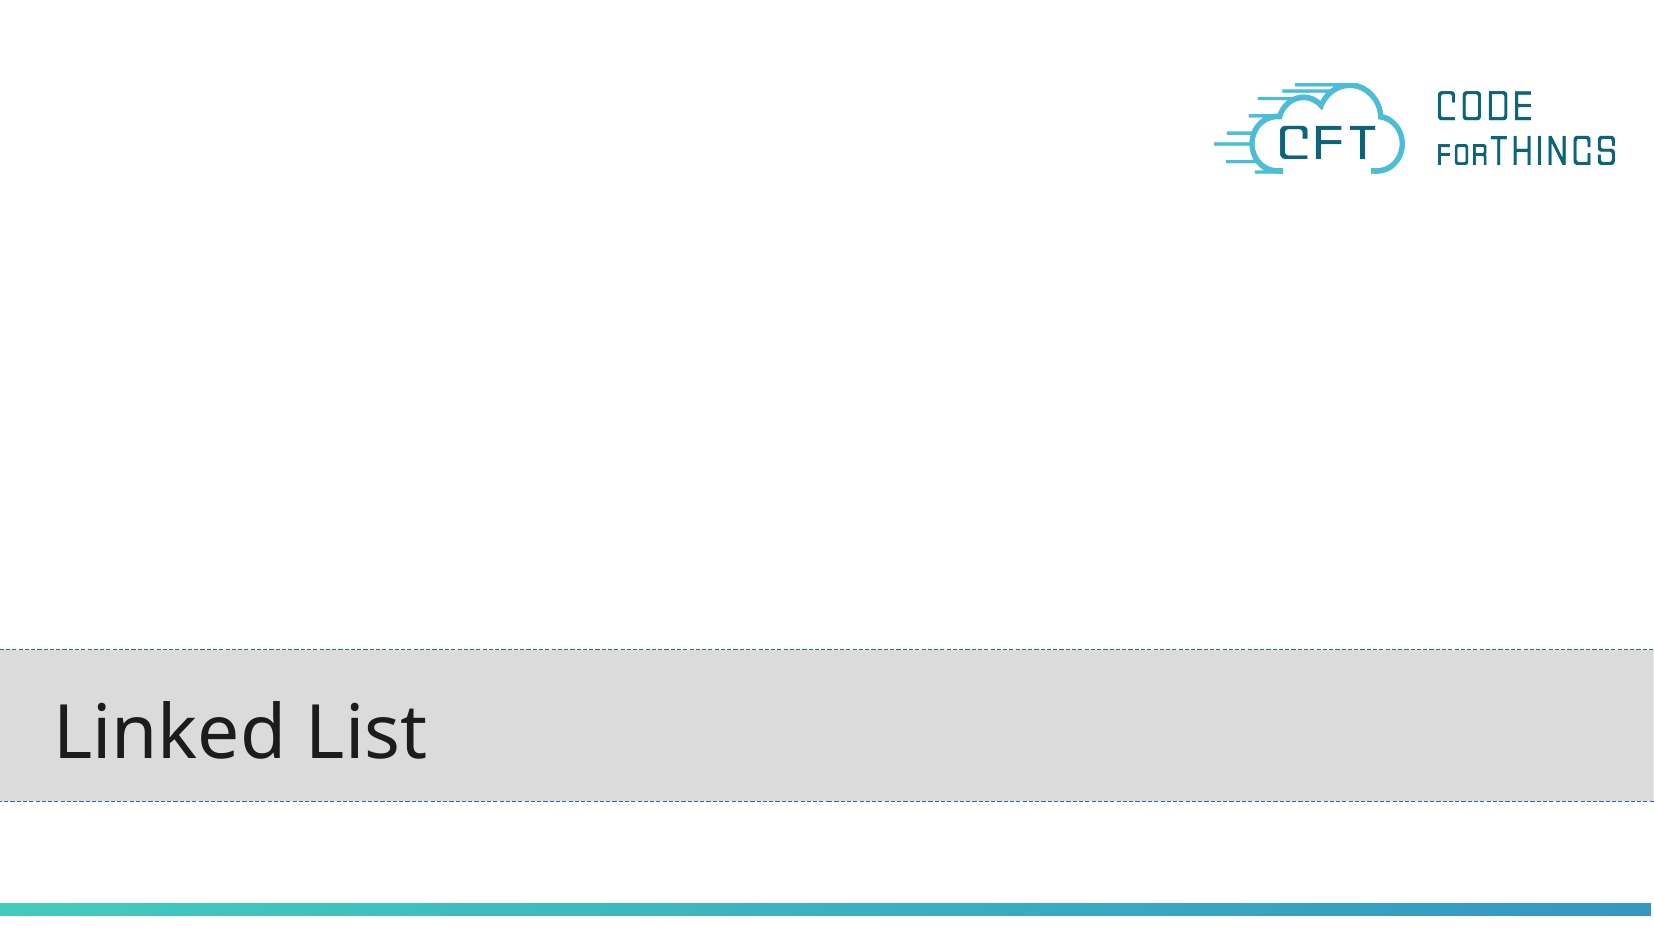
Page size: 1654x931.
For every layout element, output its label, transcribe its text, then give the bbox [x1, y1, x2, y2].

picture [1214, 83, 1615, 174]
title Linked List [53, 651, 1542, 807]
